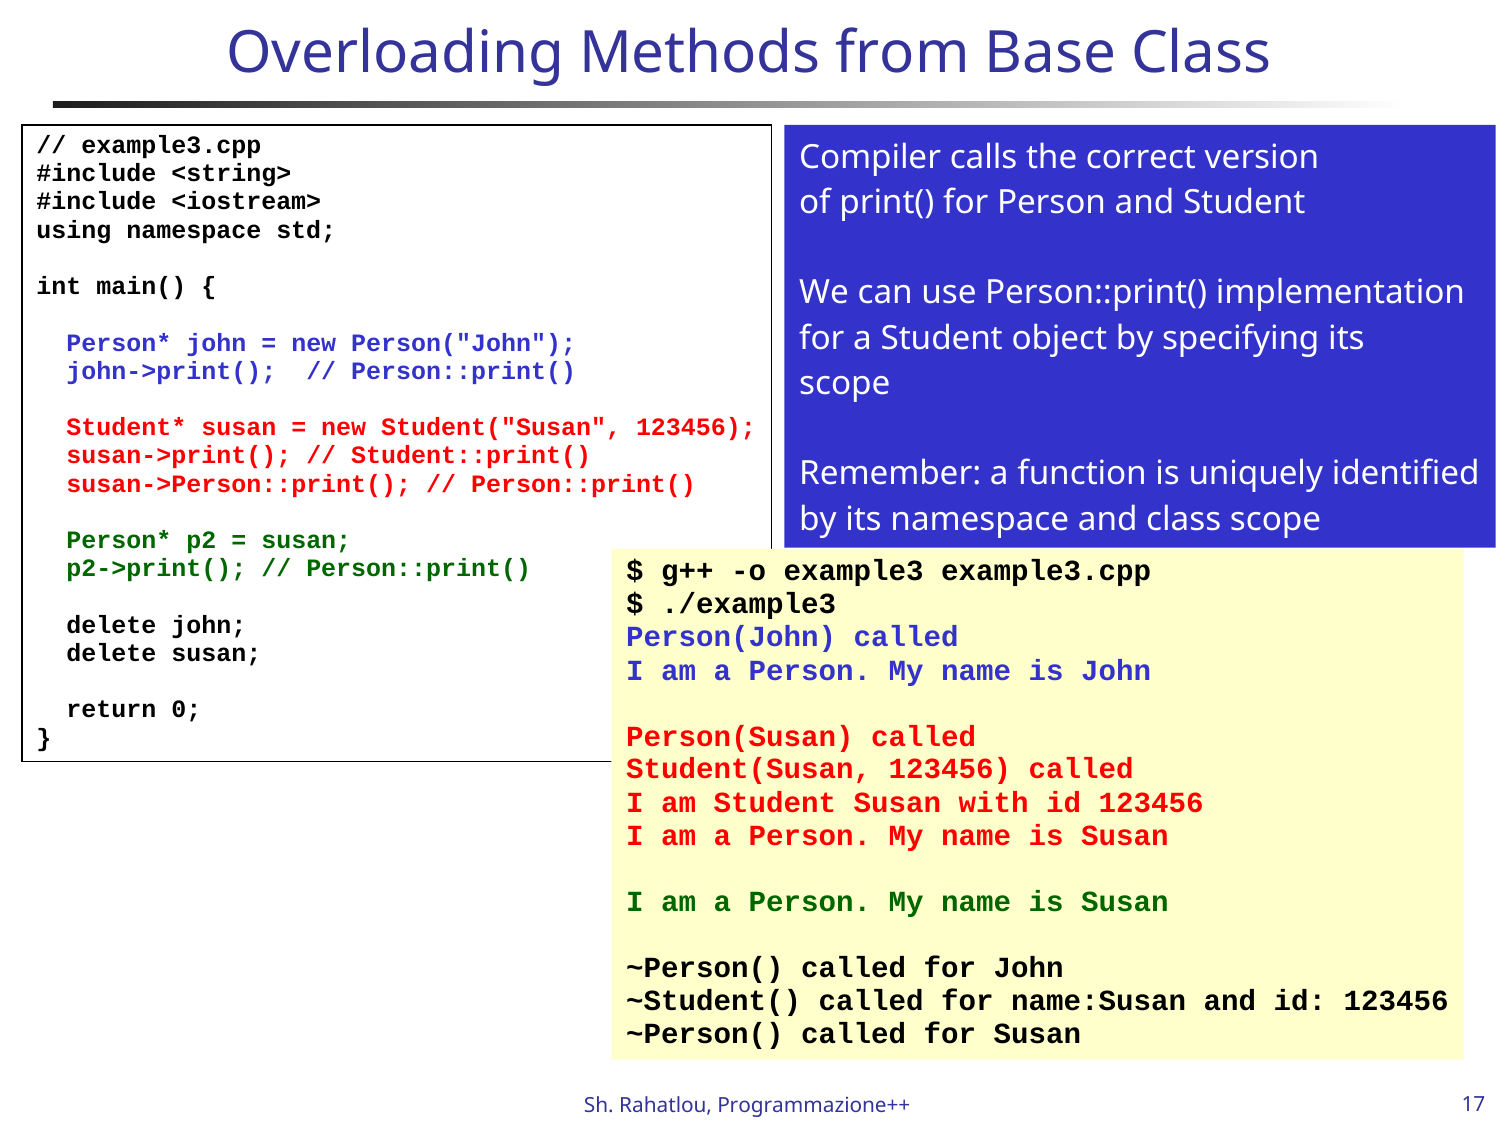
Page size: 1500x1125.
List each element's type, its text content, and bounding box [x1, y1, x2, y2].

text_box $ g++ -o example3 example3.cpp $ ./example3 Person(John) called I am a Person. My name is John Person(Susan) called Student(Susan, 123456) called I am Student Susan with id 123456 I am a Person. My name is Susan I am a Person. My name is Susan ~Person() called for John ~Student() called for name:Susan and id: 123456 ~Person() called for Susan [611, 548, 1464, 1060]
text_box Compiler calls the correct version of print() for Person and Student We can use Person::print() implementation for a Student object by specifying its scope Remember: a function is uniquely identified by its namespace and class scope [784, 124, 1496, 548]
text_box // example3.cpp #include <string> #include <iostream> using namespace std; int main() { Person* john = new Person("John"); john->print(); // Person::print() Student* susan = new Student("Susan", 123456); susan->print(); // Student::print() susan->Person::print(); // Person::print() Person* p2 = susan; p2->print(); // Person::print() delete john; delete susan; return 0; } [21, 124, 772, 762]
title Overloading Methods from Base Class [86, 2, 1412, 103]
